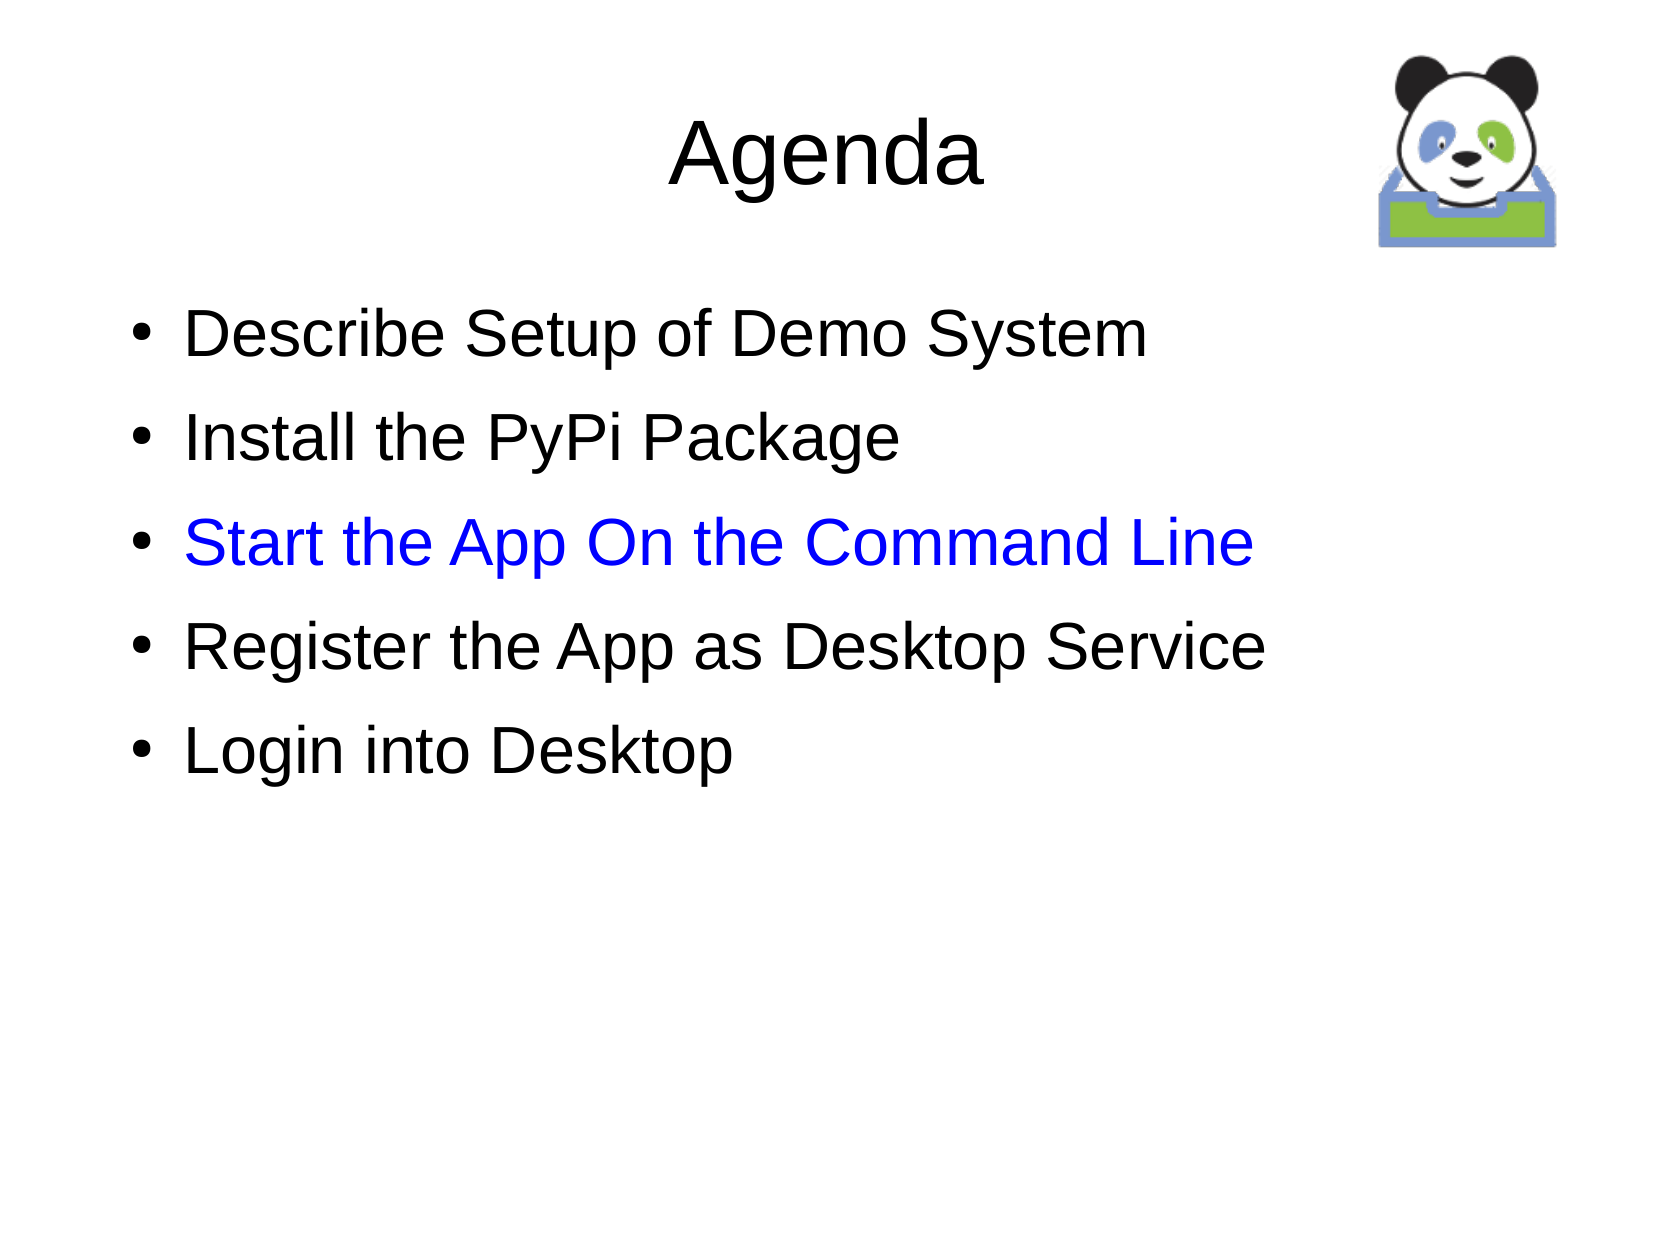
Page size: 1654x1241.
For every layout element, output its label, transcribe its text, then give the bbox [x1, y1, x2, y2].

list Describe Setup of Demo System Install the PyPi Package Start the App On the Command Line Register the App as Desktop Service Login into Desktop [82, 296, 1571, 1016]
title Agenda [82, 49, 1571, 257]
